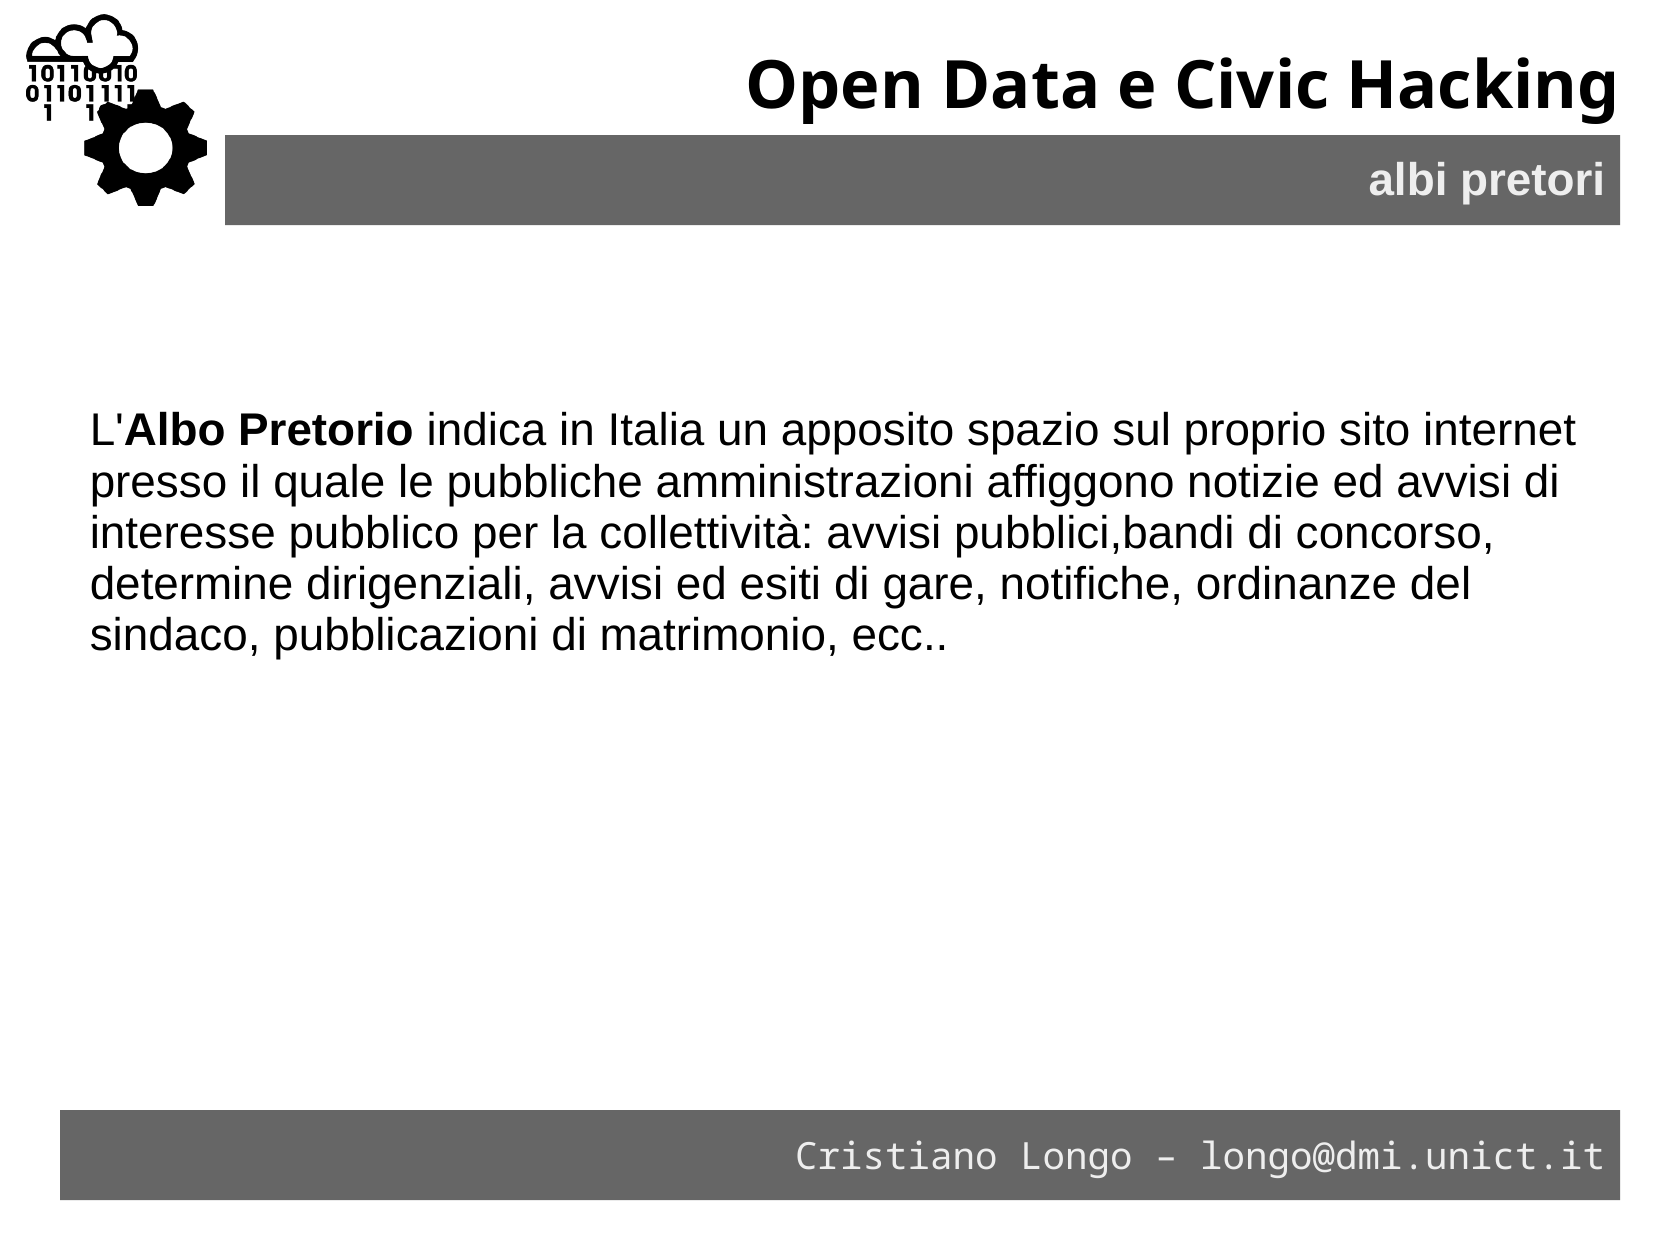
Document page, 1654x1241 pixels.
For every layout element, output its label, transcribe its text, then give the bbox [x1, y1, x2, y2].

text_box albi pretori [225, 135, 1621, 226]
text_box Cristiano Longo – longo@dmi.unict.it [60, 1110, 1621, 1201]
picture [26, 14, 207, 206]
text_box Open Data e Civic Hacking [285, 30, 1636, 123]
text_box L'Albo Pretorio indica in Italia un apposito spazio sul proprio sito internet presso il quale le pubbliche amministrazioni affiggono notizie ed avvisi di interesse pubblico per la collettività: avvisi pubblici,bandi di concorso, determine dirigenziali, avvisi ed esiti di gare, notifiche, ordinanze del sindaco, pubblicazioni di matrimonio, ecc.. [75, 396, 1609, 691]
